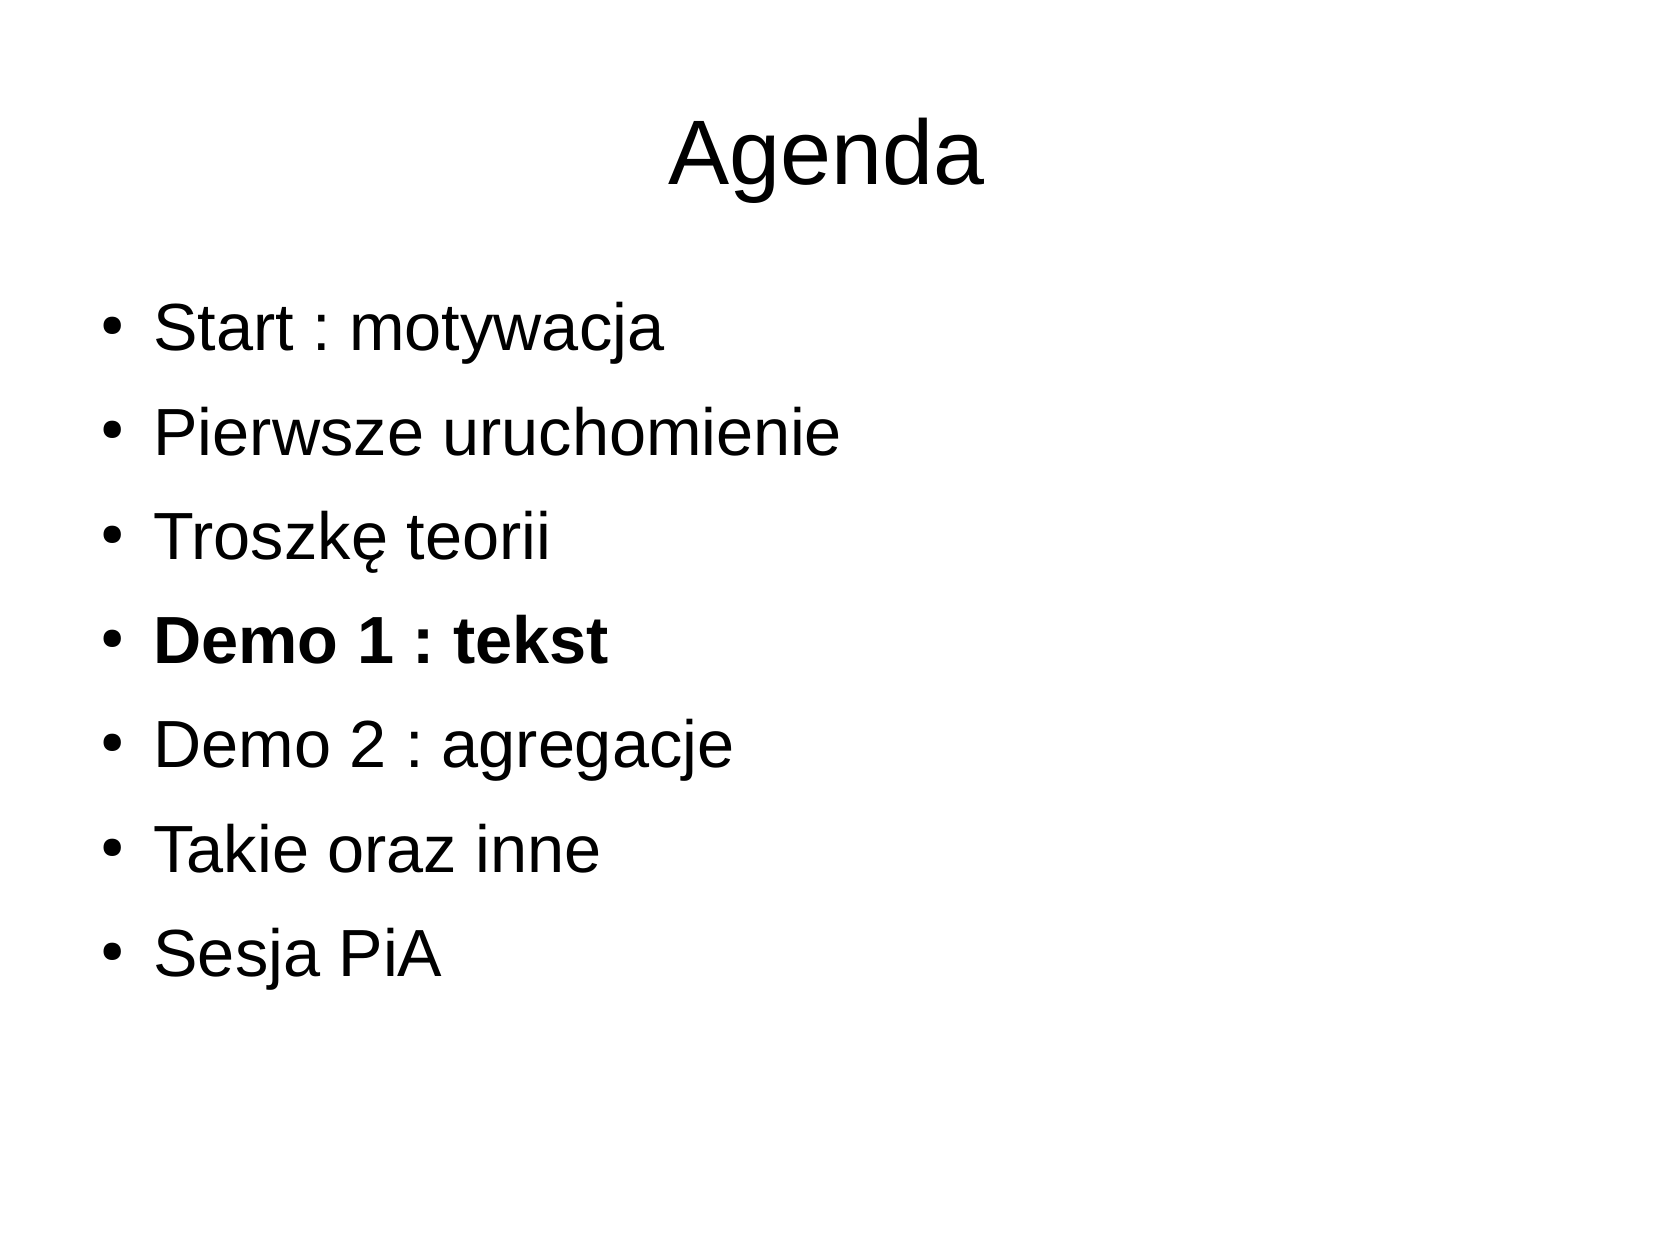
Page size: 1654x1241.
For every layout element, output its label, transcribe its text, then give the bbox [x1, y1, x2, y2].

title Agenda [82, 49, 1571, 257]
list Start : motywacja Pierwsze uruchomienie Troszkę teorii Demo 1 : tekst Demo 2 : agregacje Takie oraz inne Sesja PiA [82, 290, 1571, 1010]
